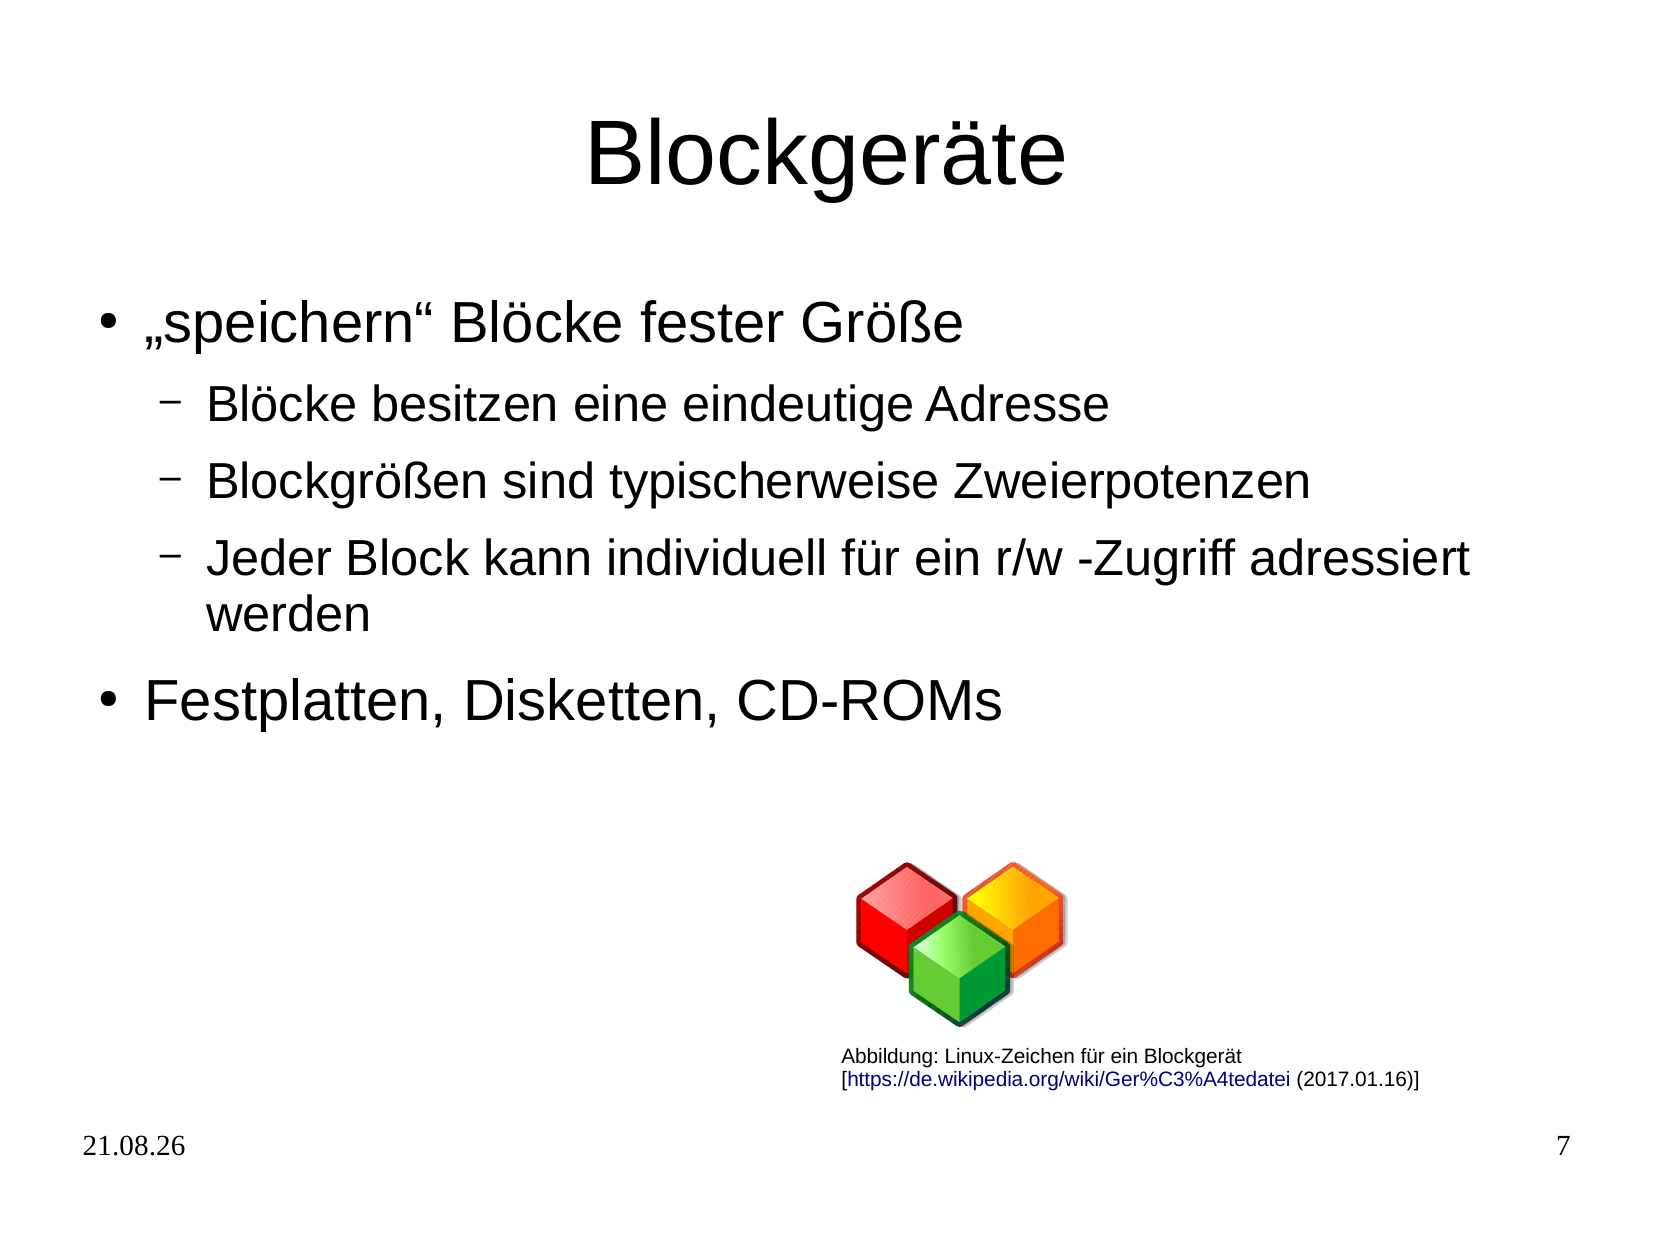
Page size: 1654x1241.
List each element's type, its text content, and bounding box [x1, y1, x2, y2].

picture [843, 826, 1081, 1037]
list „speichern“ Blöcke fester Größe Blöcke besitzen eine eindeutige Adresse Blockgrößen sind typischerweise Zweierpotenzen Jeder Block kann individuell für ein r/w -Zugriff adressiert werden Festplatten, Disketten, CD-ROMs [82, 290, 1571, 1010]
text_box Abbildung: Linux-Zeichen für ein Blockgerät [https://de.wikipedia.org/wiki/Ger%C3%A4tedatei (2017.01.16)] [826, 1037, 1435, 1099]
title Blockgeräte [82, 49, 1571, 257]
